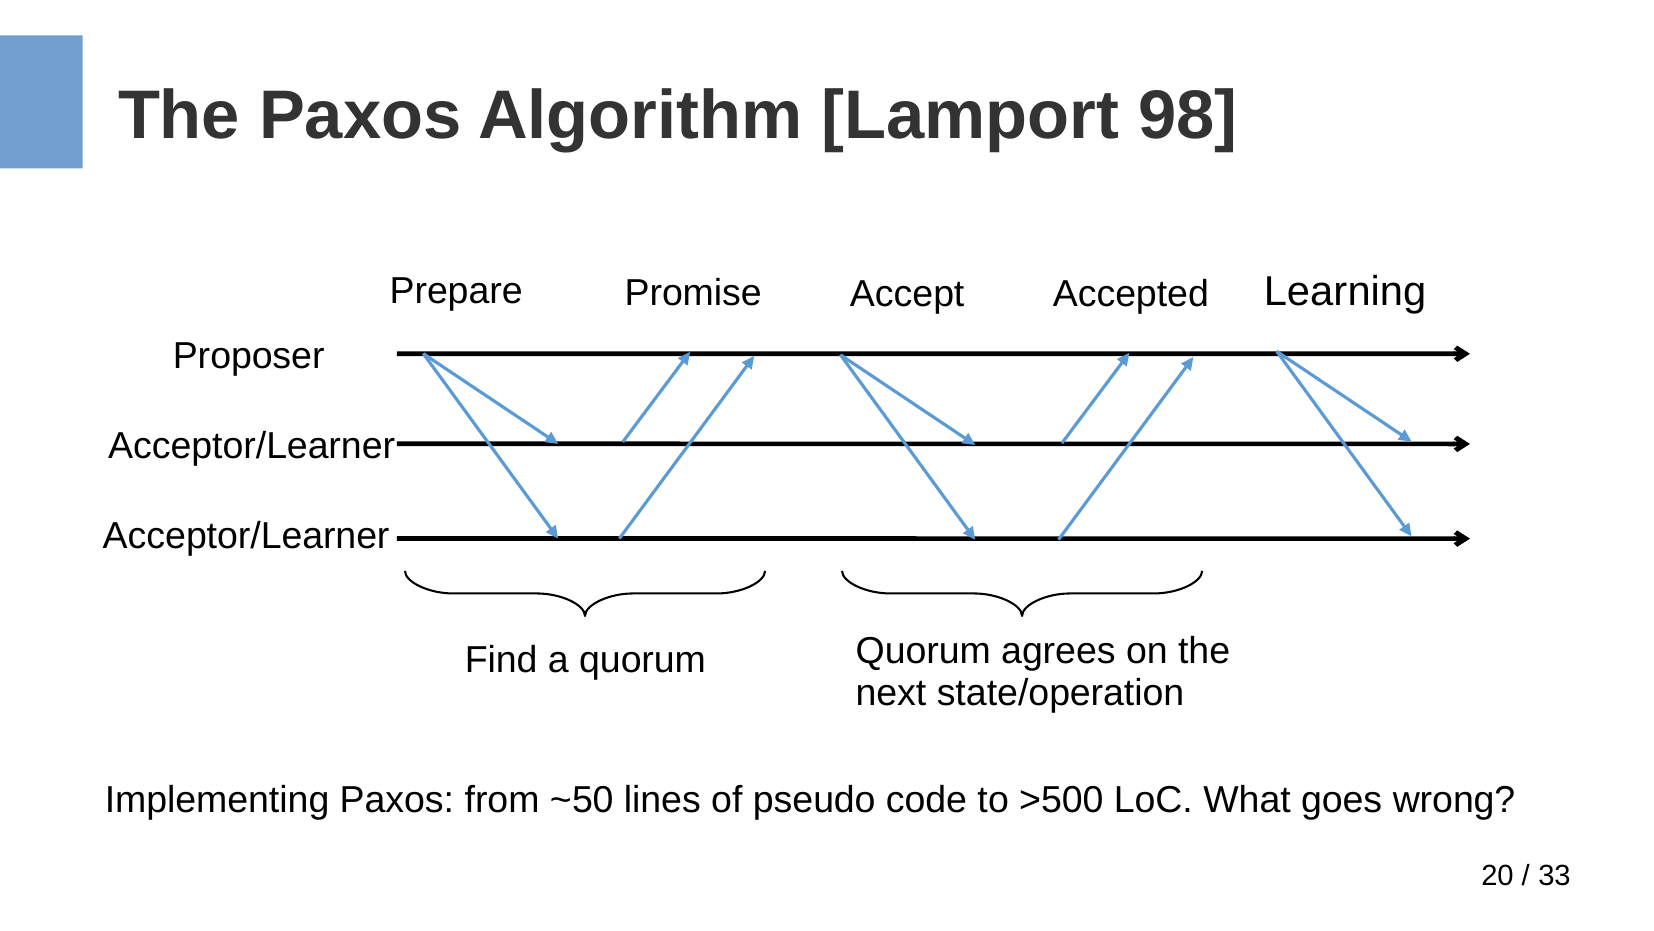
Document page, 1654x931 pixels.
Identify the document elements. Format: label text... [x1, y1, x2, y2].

text_box Promise [609, 260, 777, 321]
text_box Find a quorum [450, 630, 721, 688]
title The Paxos Algorithm [Lamport 98] [118, 37, 1571, 193]
text_box Acceptor/Learner [87, 503, 405, 564]
text_box Learning [1248, 256, 1442, 321]
text_box Acceptor/Learner [93, 413, 410, 474]
text_box Proposer [158, 323, 340, 384]
text_box Quorum agrees on the next state/operation [840, 622, 1246, 721]
text_box Accept [835, 261, 980, 322]
text_box Prepare [374, 258, 538, 319]
text_box Implementing Paxos: from ~50 lines of pseudo code to >500 LoC. What goes wrong? [90, 770, 1531, 828]
text_box Accepted [1038, 261, 1224, 322]
